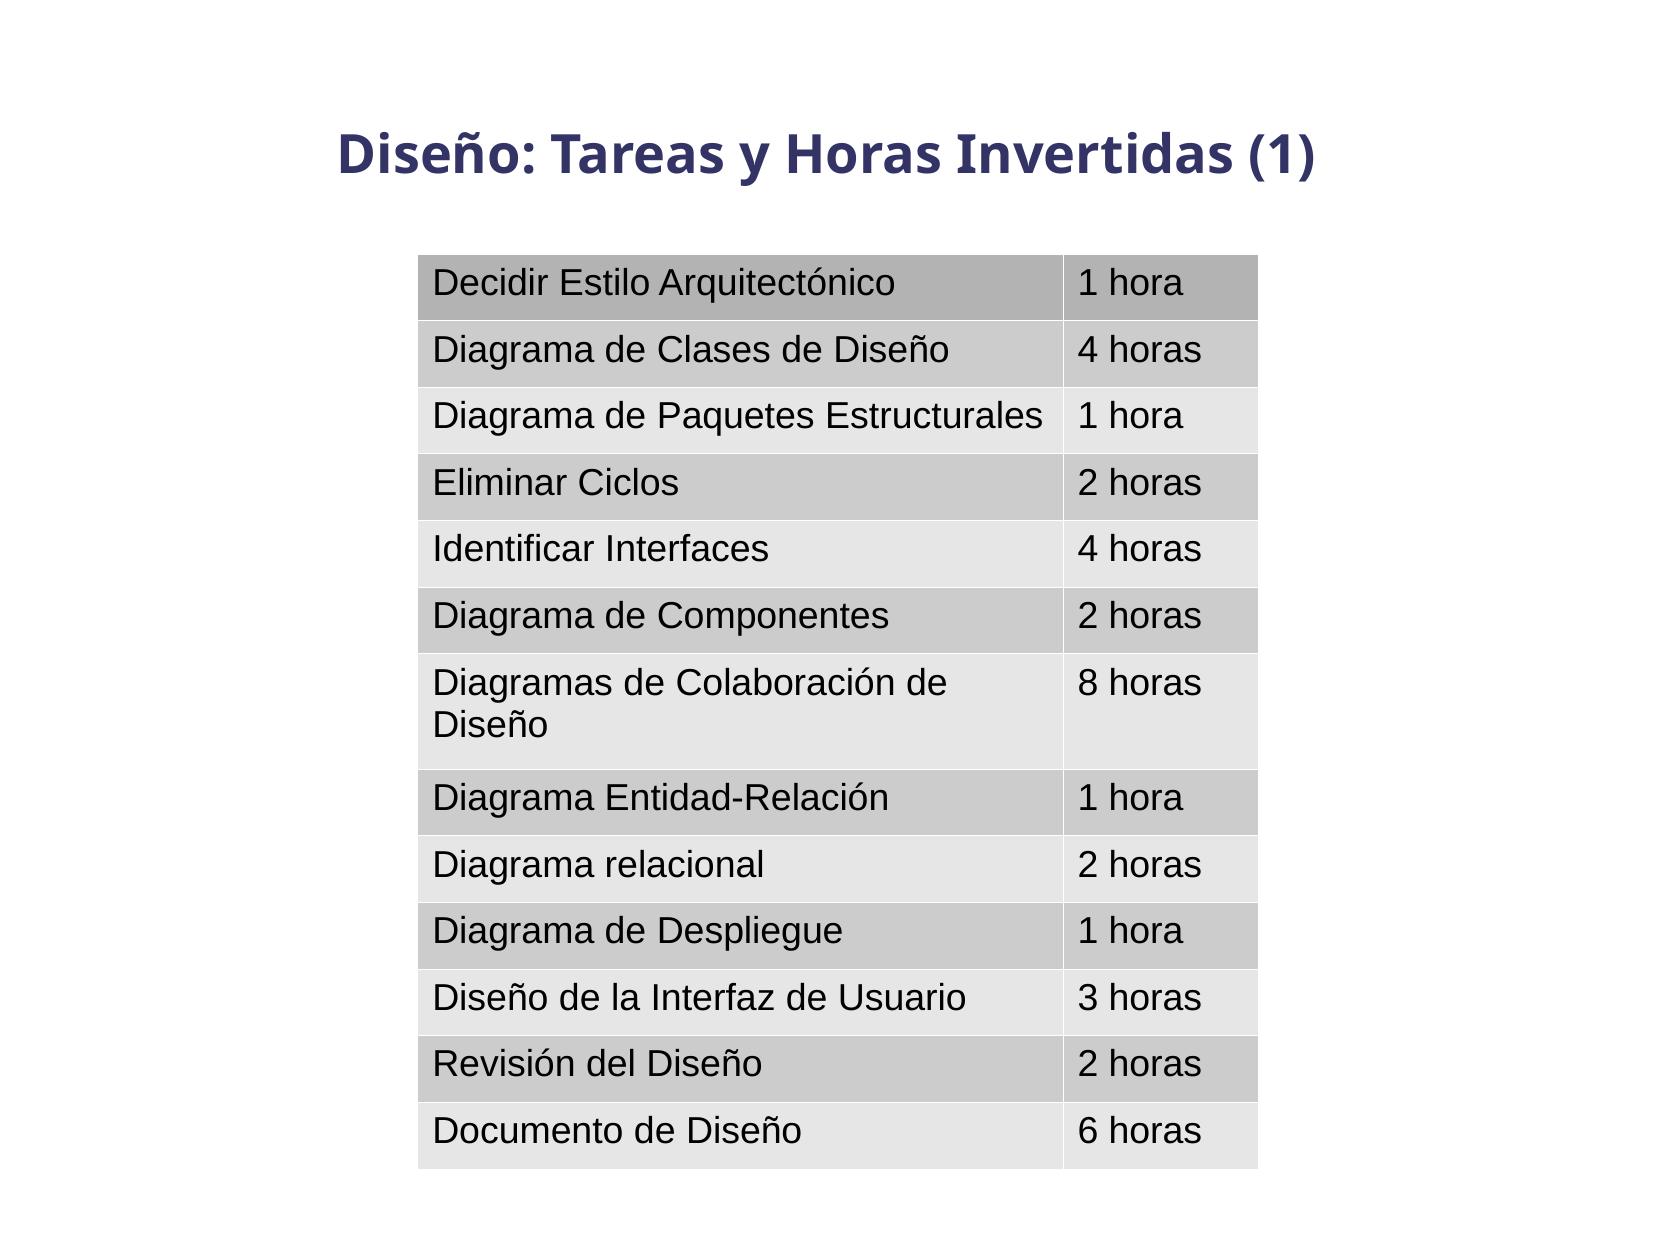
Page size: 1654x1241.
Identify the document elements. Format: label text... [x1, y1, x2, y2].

table_cell 8 horas [1064, 654, 1258, 769]
table_cell Diagrama de Componentes [418, 588, 1063, 653]
table_cell 4 horas [1064, 321, 1258, 387]
table_cell 1 hora [1064, 903, 1258, 969]
table_cell Diseño de la Interfaz de Usuario [418, 970, 1063, 1035]
title Diseño: Tareas y Horas Invertidas (1) [82, 56, 1571, 250]
table_cell 2 horas [1064, 454, 1258, 520]
table_cell Identificar Interfaces [418, 521, 1063, 587]
table_cell Eliminar Ciclos [418, 454, 1063, 520]
table_cell Revisión del Diseño [418, 1036, 1063, 1102]
table_cell Diagrama de Despliegue [418, 903, 1063, 969]
table_cell Documento de Diseño [418, 1103, 1063, 1169]
table_cell Diagrama de Paquetes Estructurales [418, 388, 1063, 453]
table_cell 2 horas [1064, 1036, 1258, 1102]
table_header Decidir Estilo Arquitectónico [418, 255, 1063, 320]
table_cell 6 horas [1064, 1103, 1258, 1169]
table_cell Diagrama de Clases de Diseño [418, 321, 1063, 387]
table_cell Diagrama Entidad-Relación [418, 770, 1063, 835]
table_cell 1 hora [1064, 388, 1258, 453]
table_cell 3 horas [1064, 970, 1258, 1035]
table_cell Diagrama relacional [418, 836, 1063, 902]
table_cell 2 horas [1064, 588, 1258, 653]
table_cell 1 hora [1064, 770, 1258, 835]
table_cell 4 horas [1064, 521, 1258, 587]
table_header 1 hora [1064, 255, 1258, 320]
table_cell 2 horas [1064, 836, 1258, 902]
table_cell Diagramas de Colaboración de Diseño [418, 654, 1063, 769]
